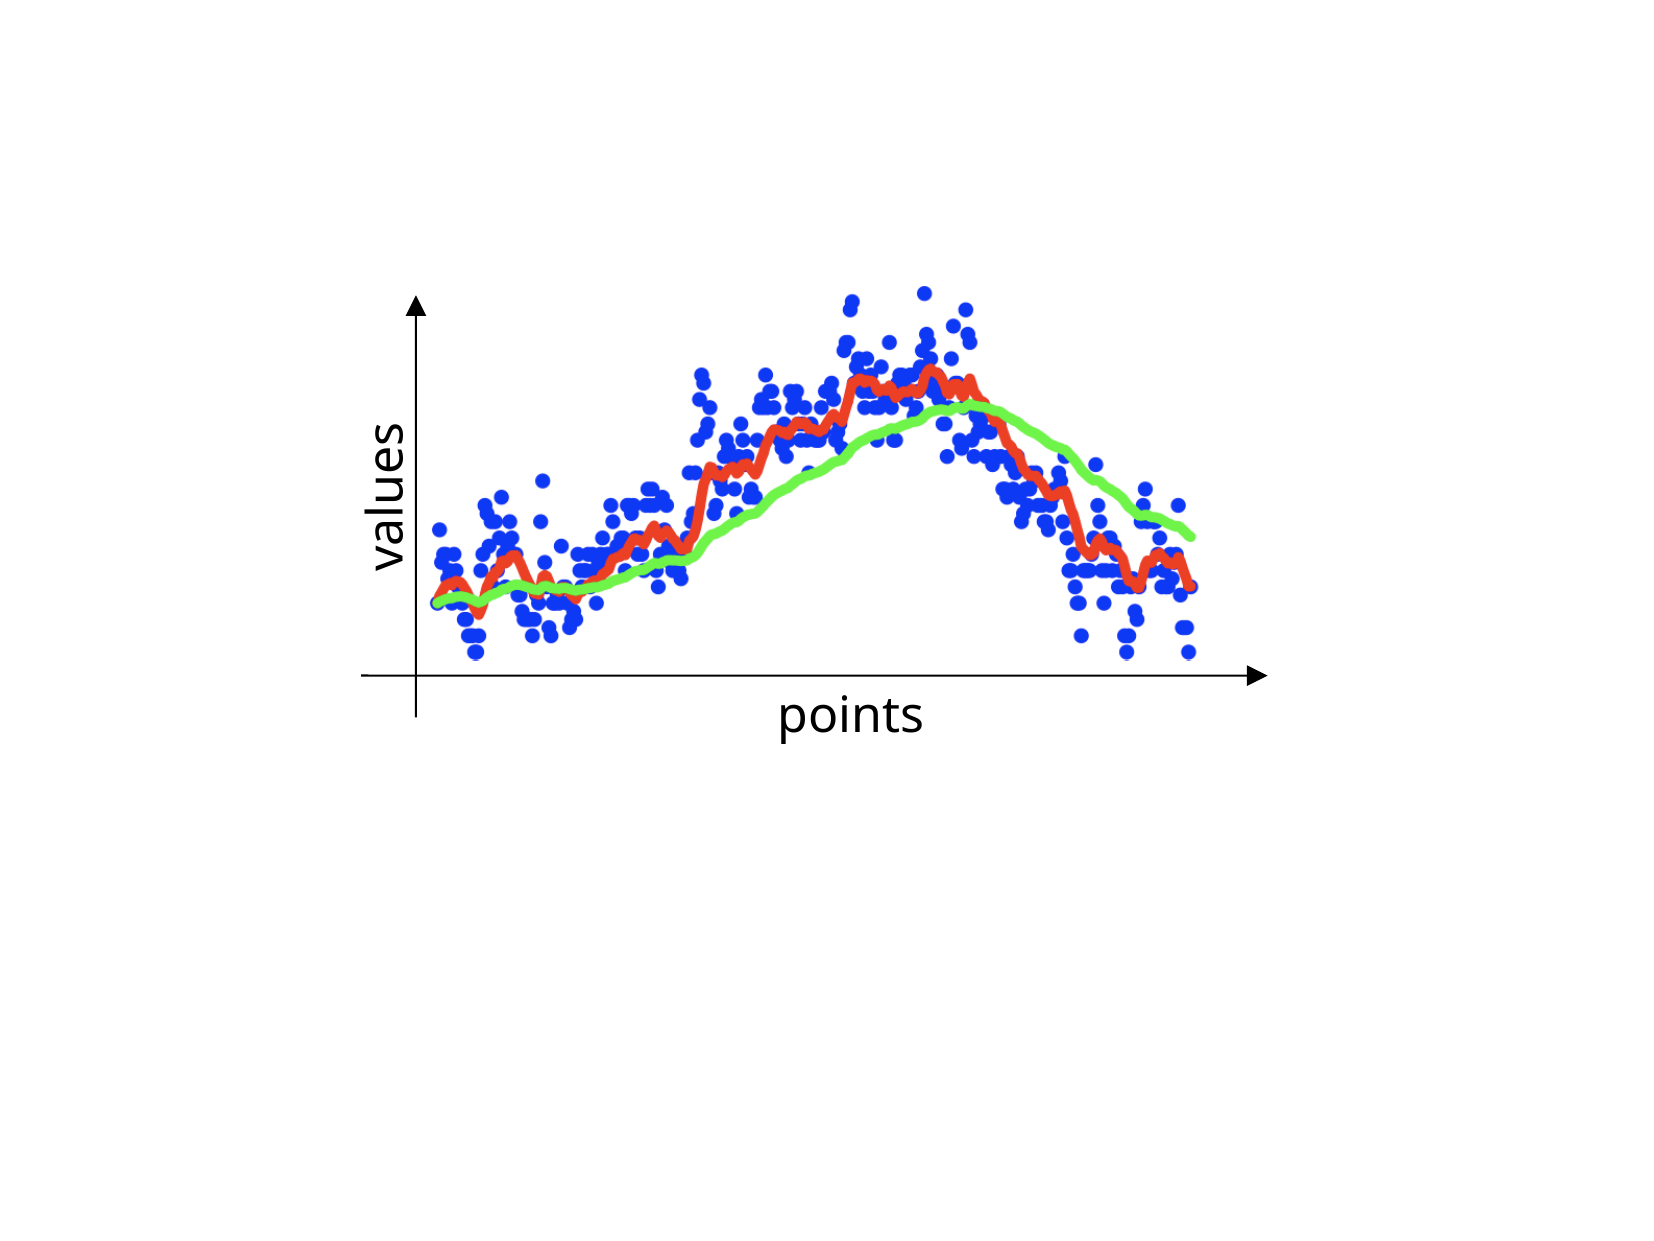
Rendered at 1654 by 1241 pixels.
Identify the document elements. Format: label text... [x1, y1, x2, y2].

text_box points [762, 675, 939, 750]
picture [408, 587, 414, 661]
picture [408, 316, 414, 407]
picture [408, 284, 1209, 661]
text_box values [344, 407, 420, 587]
